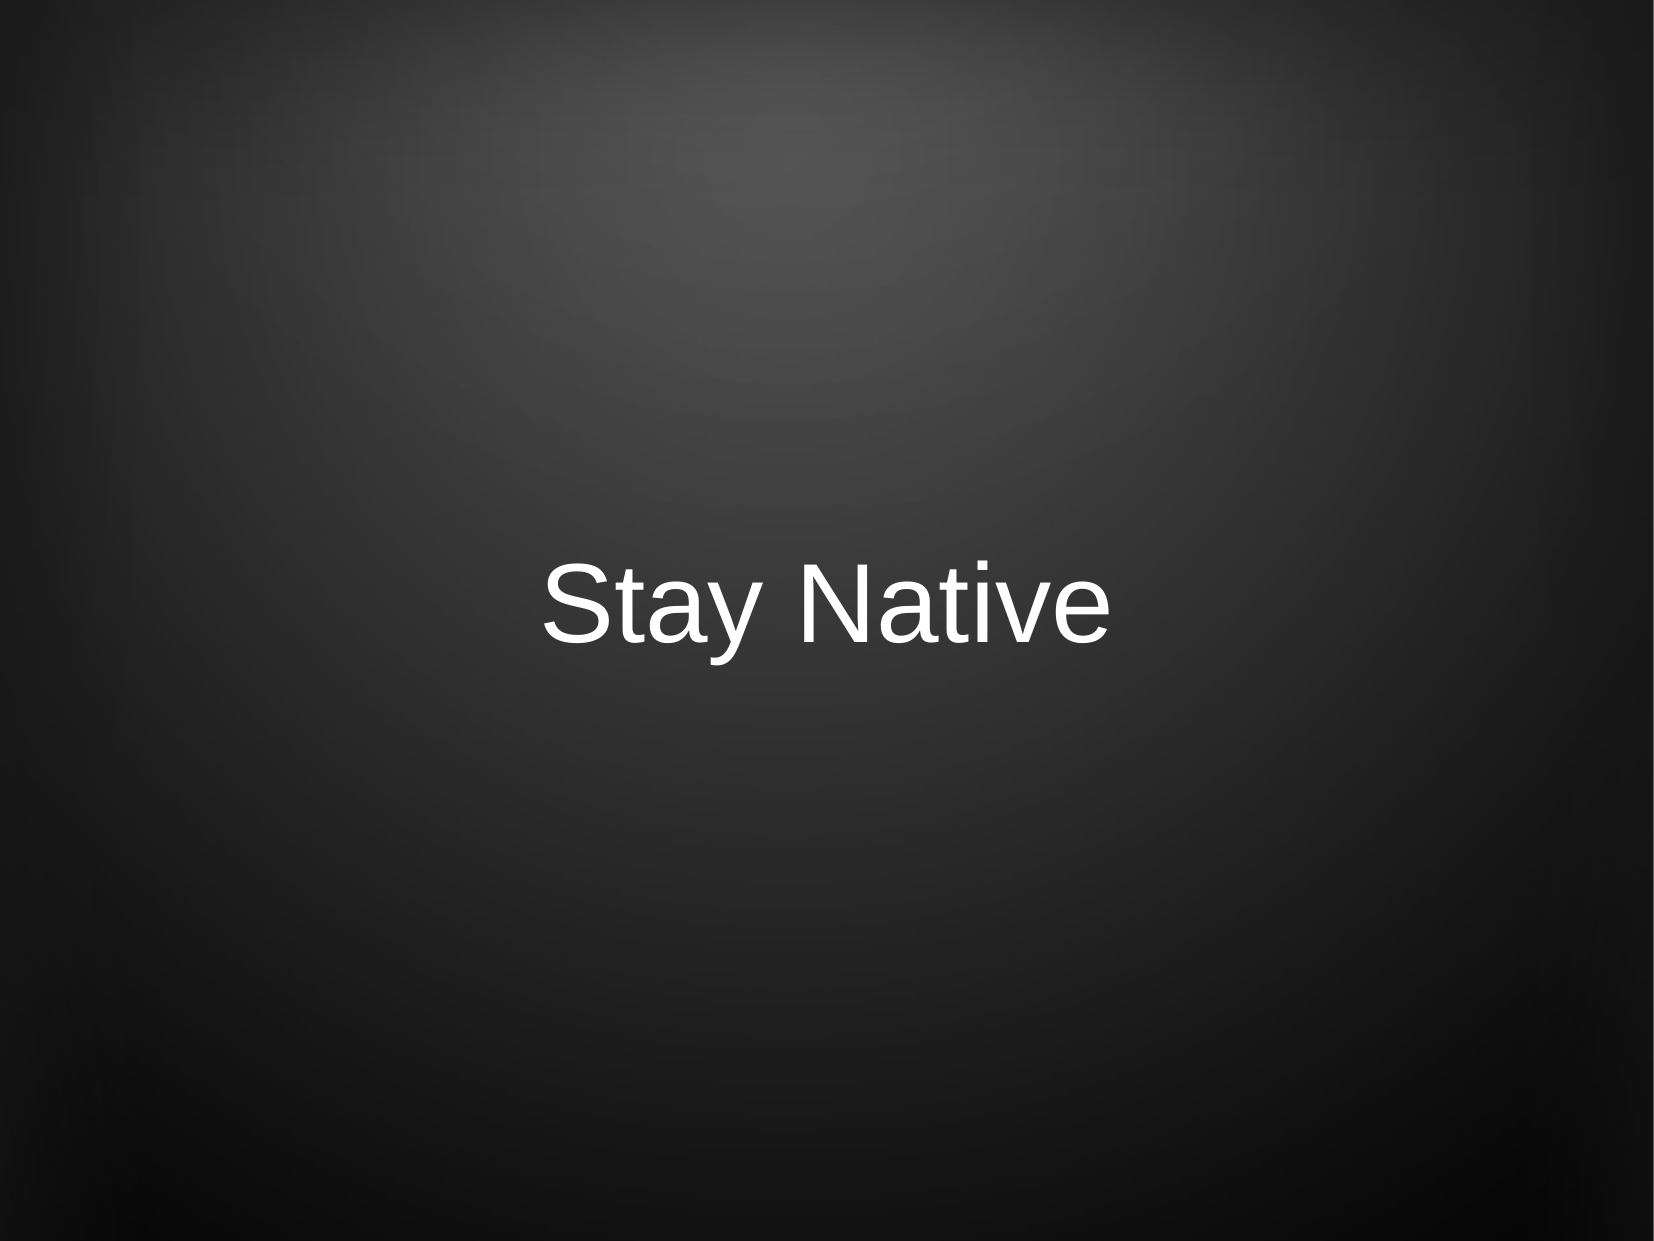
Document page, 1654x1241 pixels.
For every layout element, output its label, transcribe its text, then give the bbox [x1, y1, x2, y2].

picture [0, 0, 1654, 1241]
text_box Stay Native [64, 532, 1589, 674]
